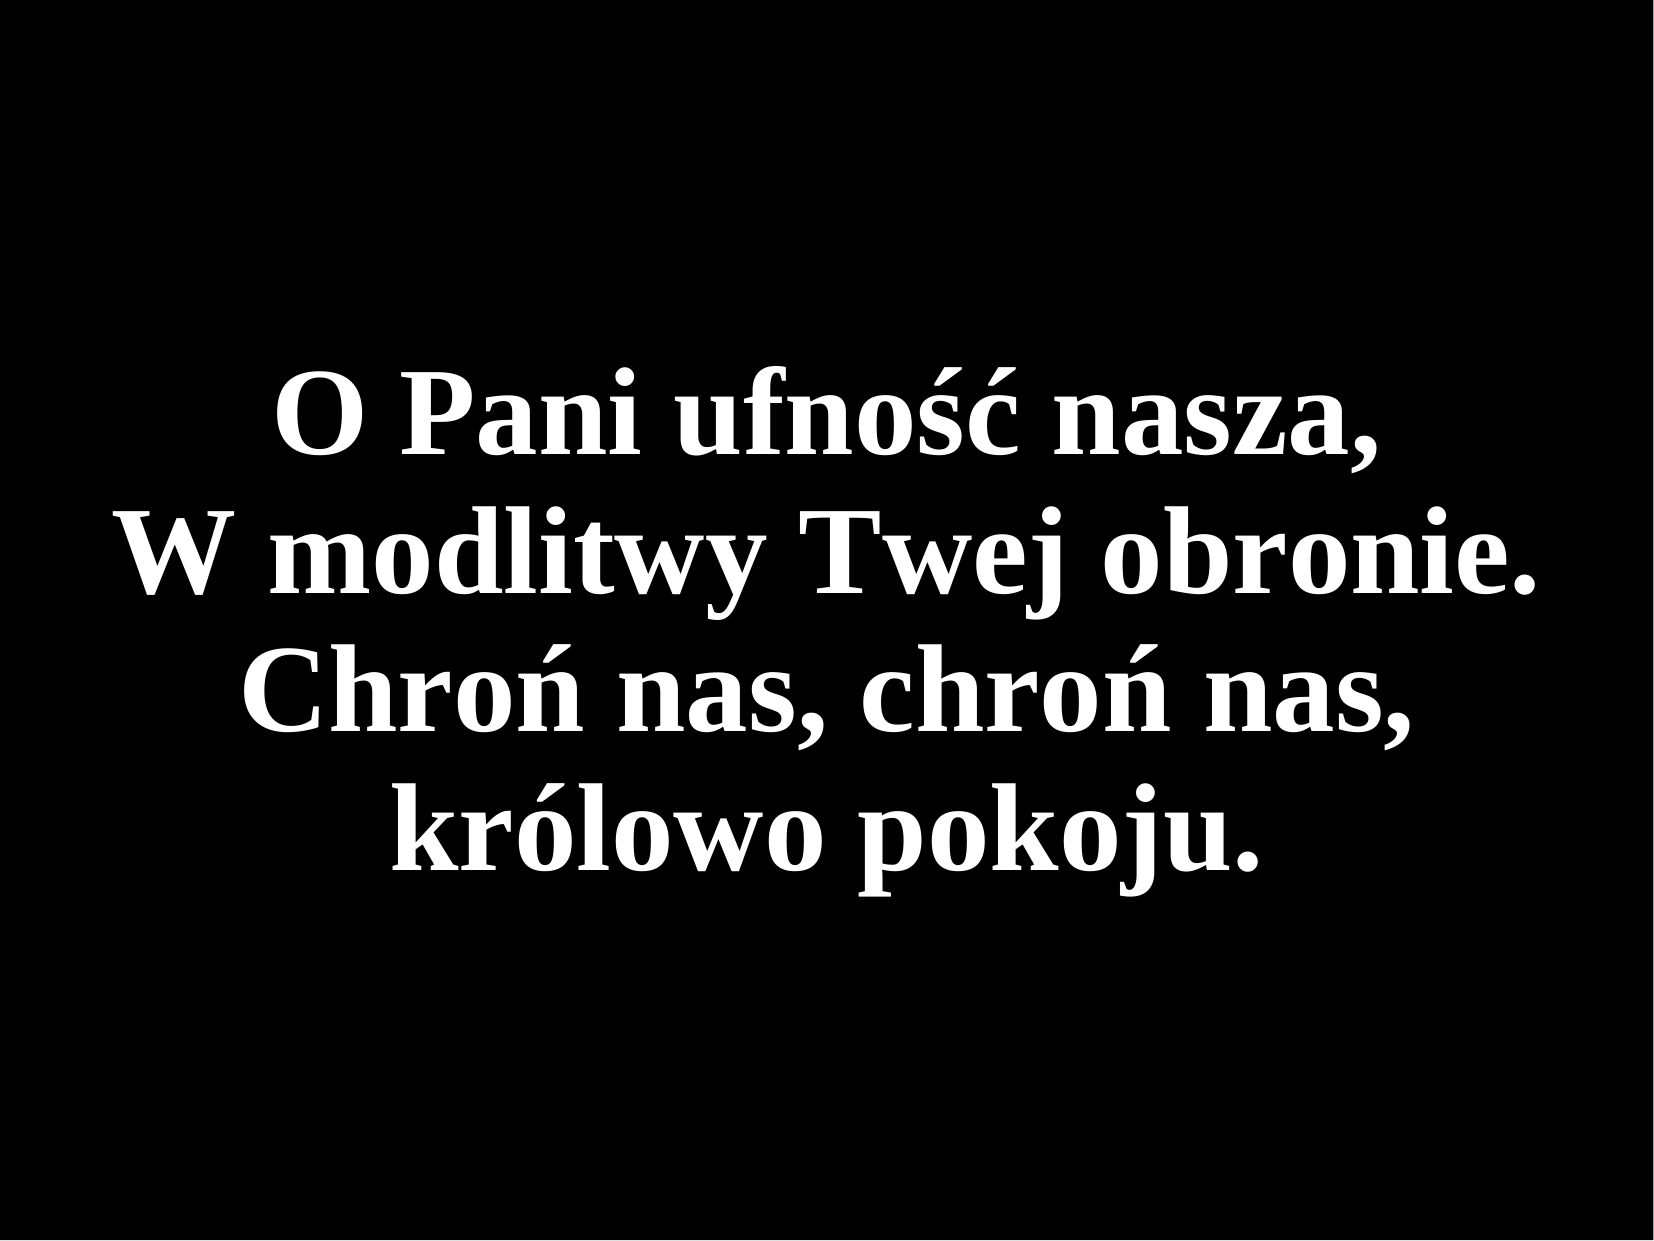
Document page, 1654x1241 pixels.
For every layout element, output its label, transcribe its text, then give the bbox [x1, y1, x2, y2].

title O Pani ufność nasza, W modlitwy Twej obronie. Chroń nas, chroń nas, królowo pokoju. [0, 0, 1654, 1241]
